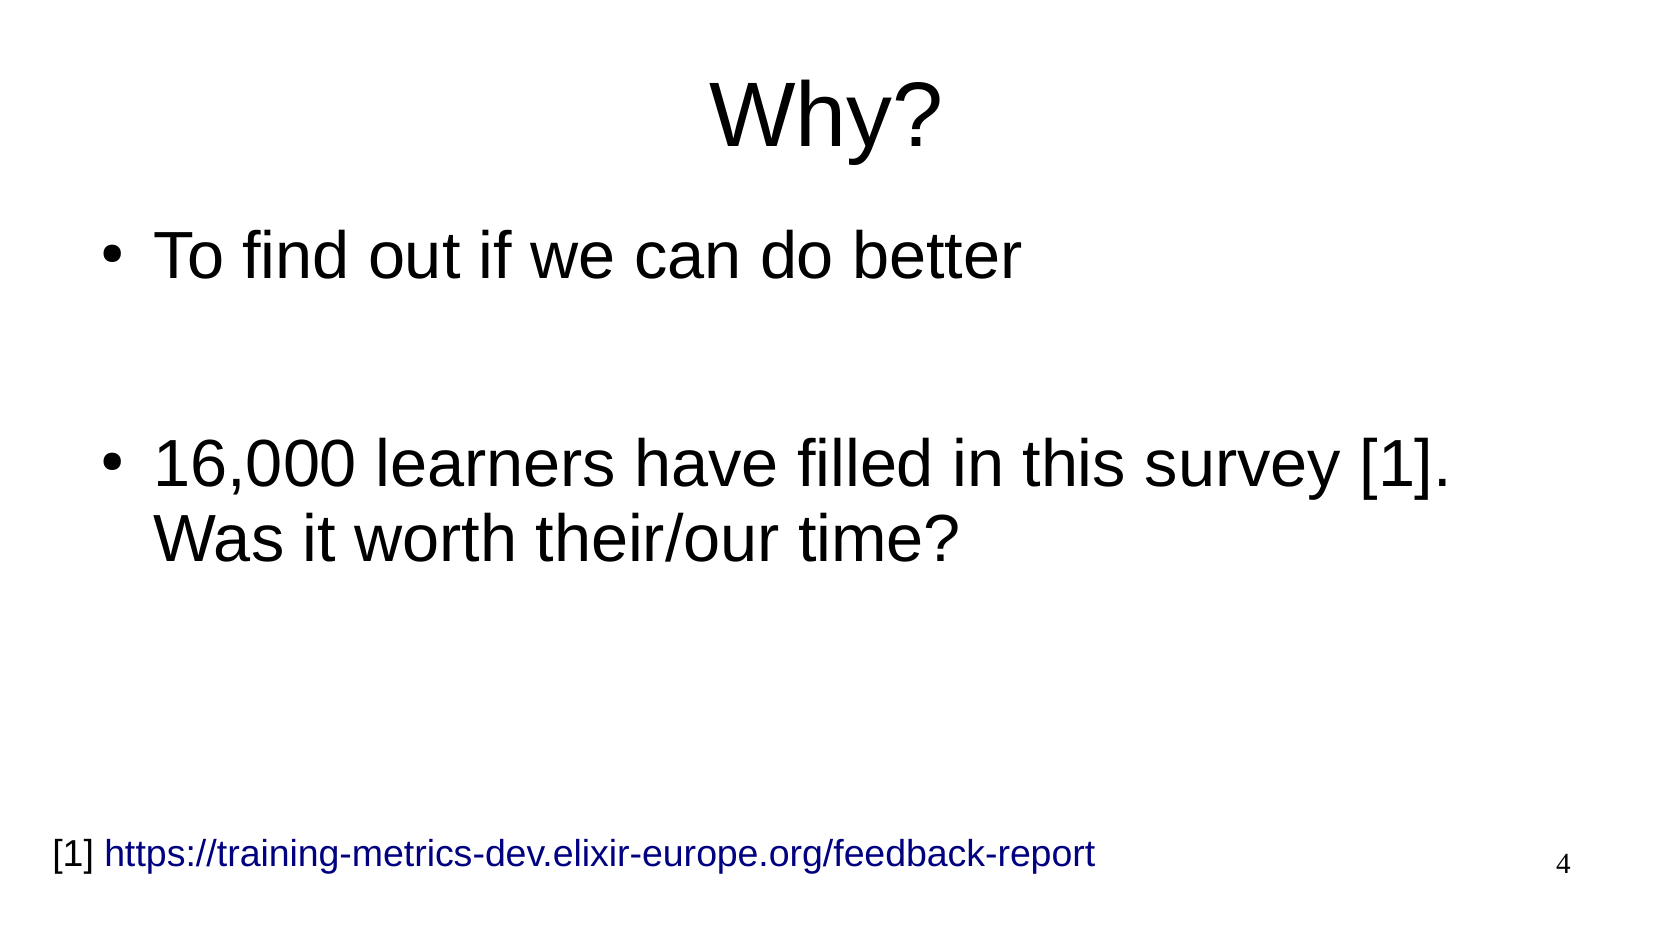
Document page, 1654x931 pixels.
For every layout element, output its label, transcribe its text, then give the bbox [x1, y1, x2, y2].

title Why? [82, 37, 1571, 193]
text_box [1] https://training-metrics-dev.elixir-europe.org/feedback-report [37, 824, 1113, 882]
list To find out if we can do better 16,000 learners have filled in this survey [1]. Was it worth their/our time? [82, 217, 1571, 757]
